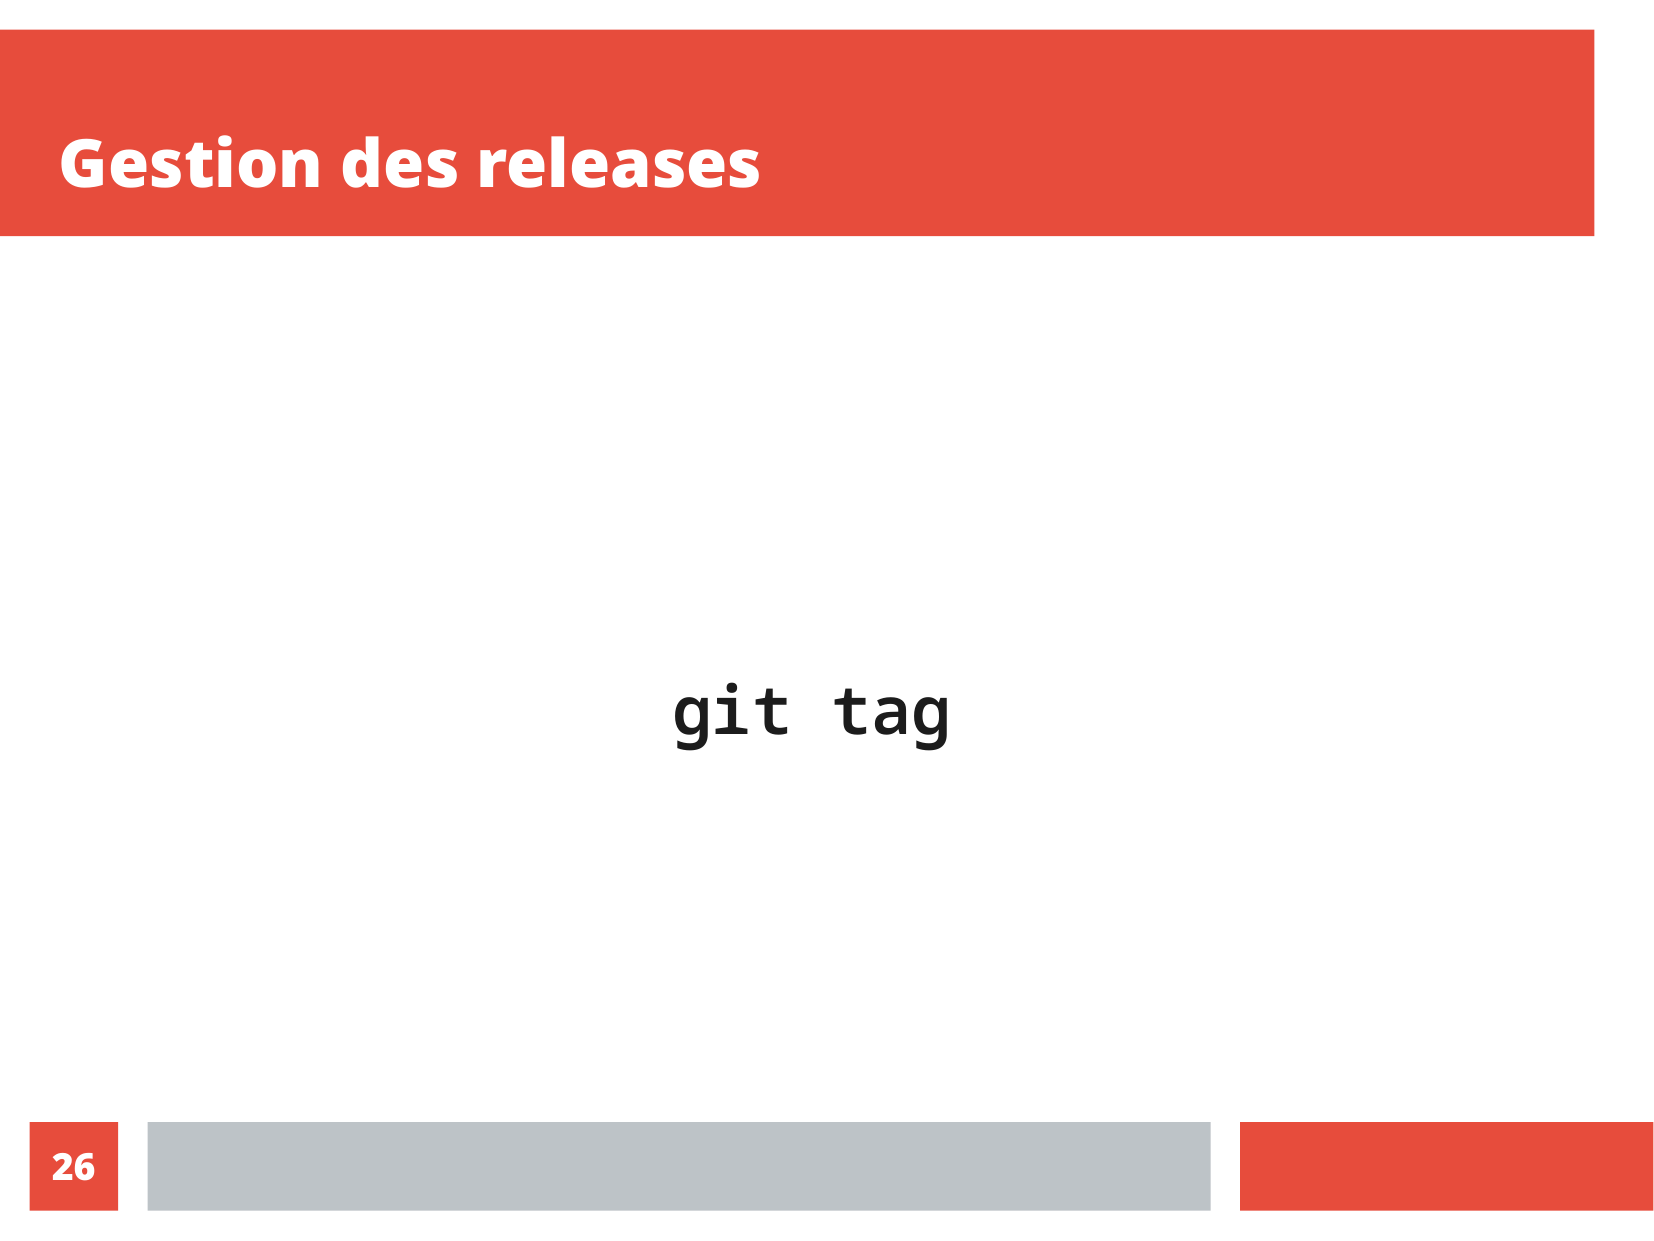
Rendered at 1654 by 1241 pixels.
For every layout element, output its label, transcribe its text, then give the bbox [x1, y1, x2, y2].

list git tag [59, 324, 1565, 1093]
title Gestion des releases [59, 59, 1595, 207]
